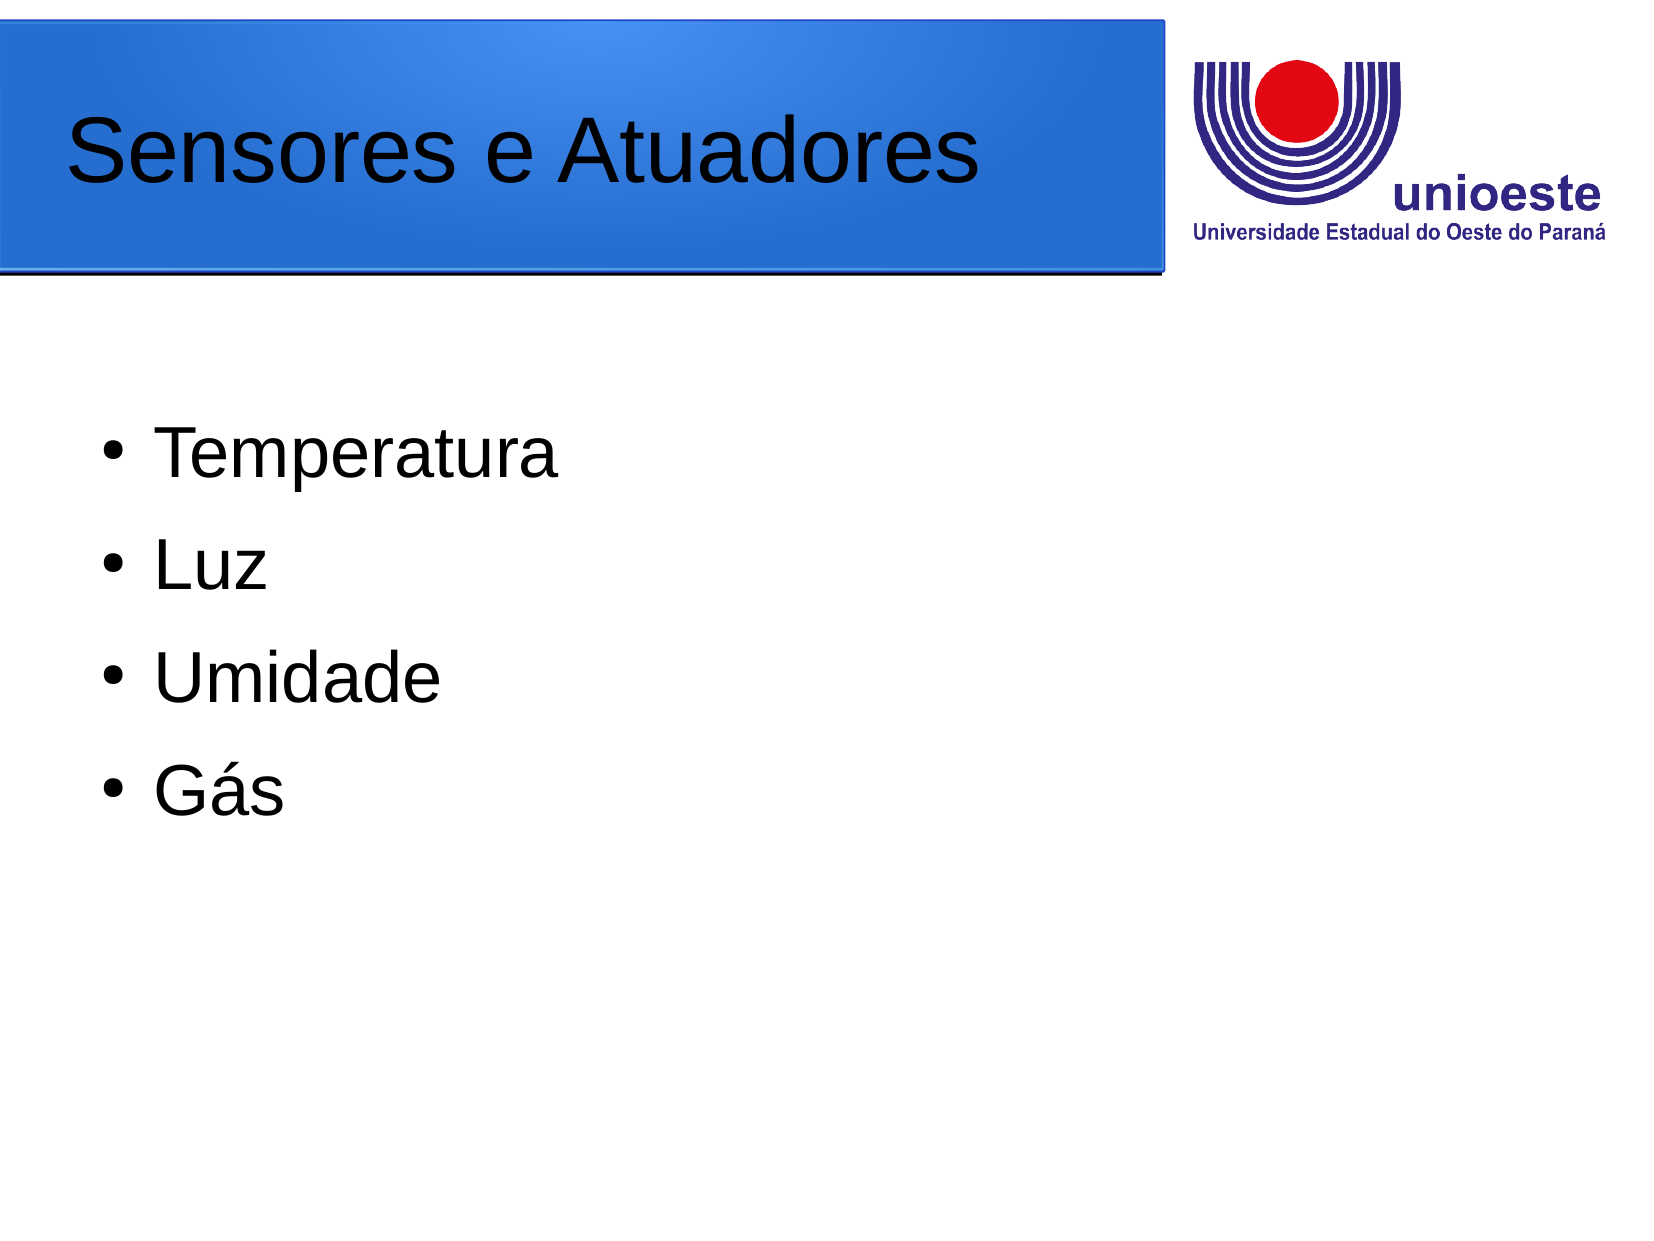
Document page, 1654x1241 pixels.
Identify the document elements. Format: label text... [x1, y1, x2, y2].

picture [1130, 17, 1654, 260]
list Temperatura Luz Umidade Gás [82, 299, 1571, 1019]
title Sensores e Atuadores [64, 56, 1117, 244]
